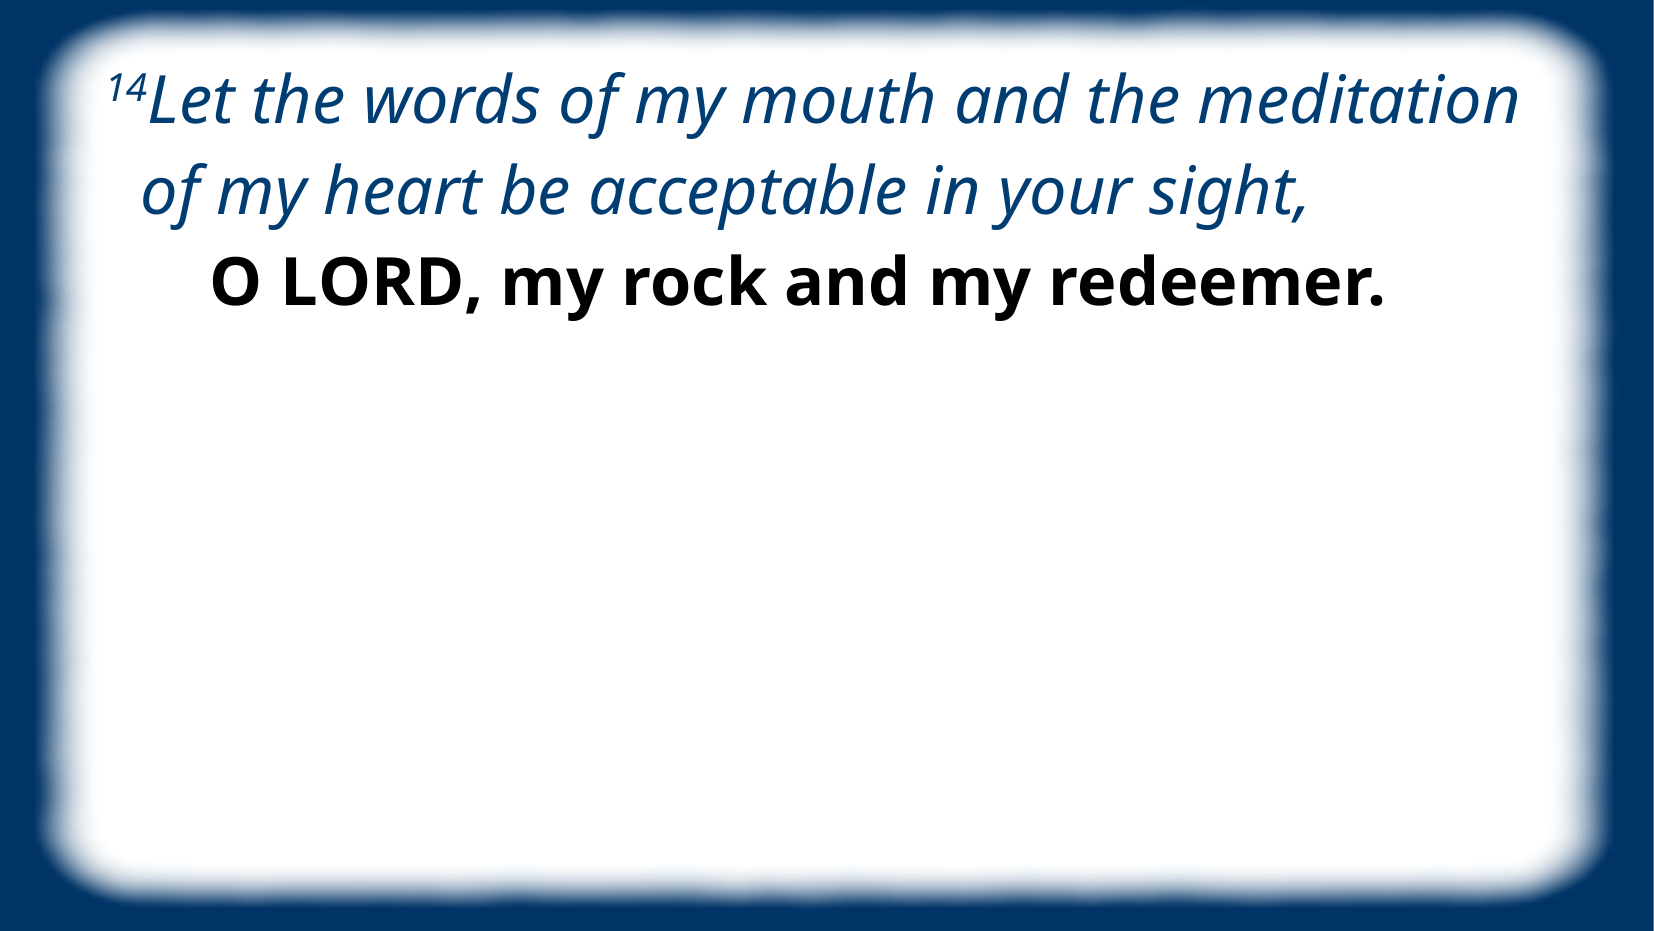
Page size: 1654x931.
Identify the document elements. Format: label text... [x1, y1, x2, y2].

picture [0, 0, 1654, 931]
text_box 14Let the words of my mouth and the meditation of my heart be acceptable in your sight, O LORD, my rock and my redeemer. [90, 45, 1561, 361]
